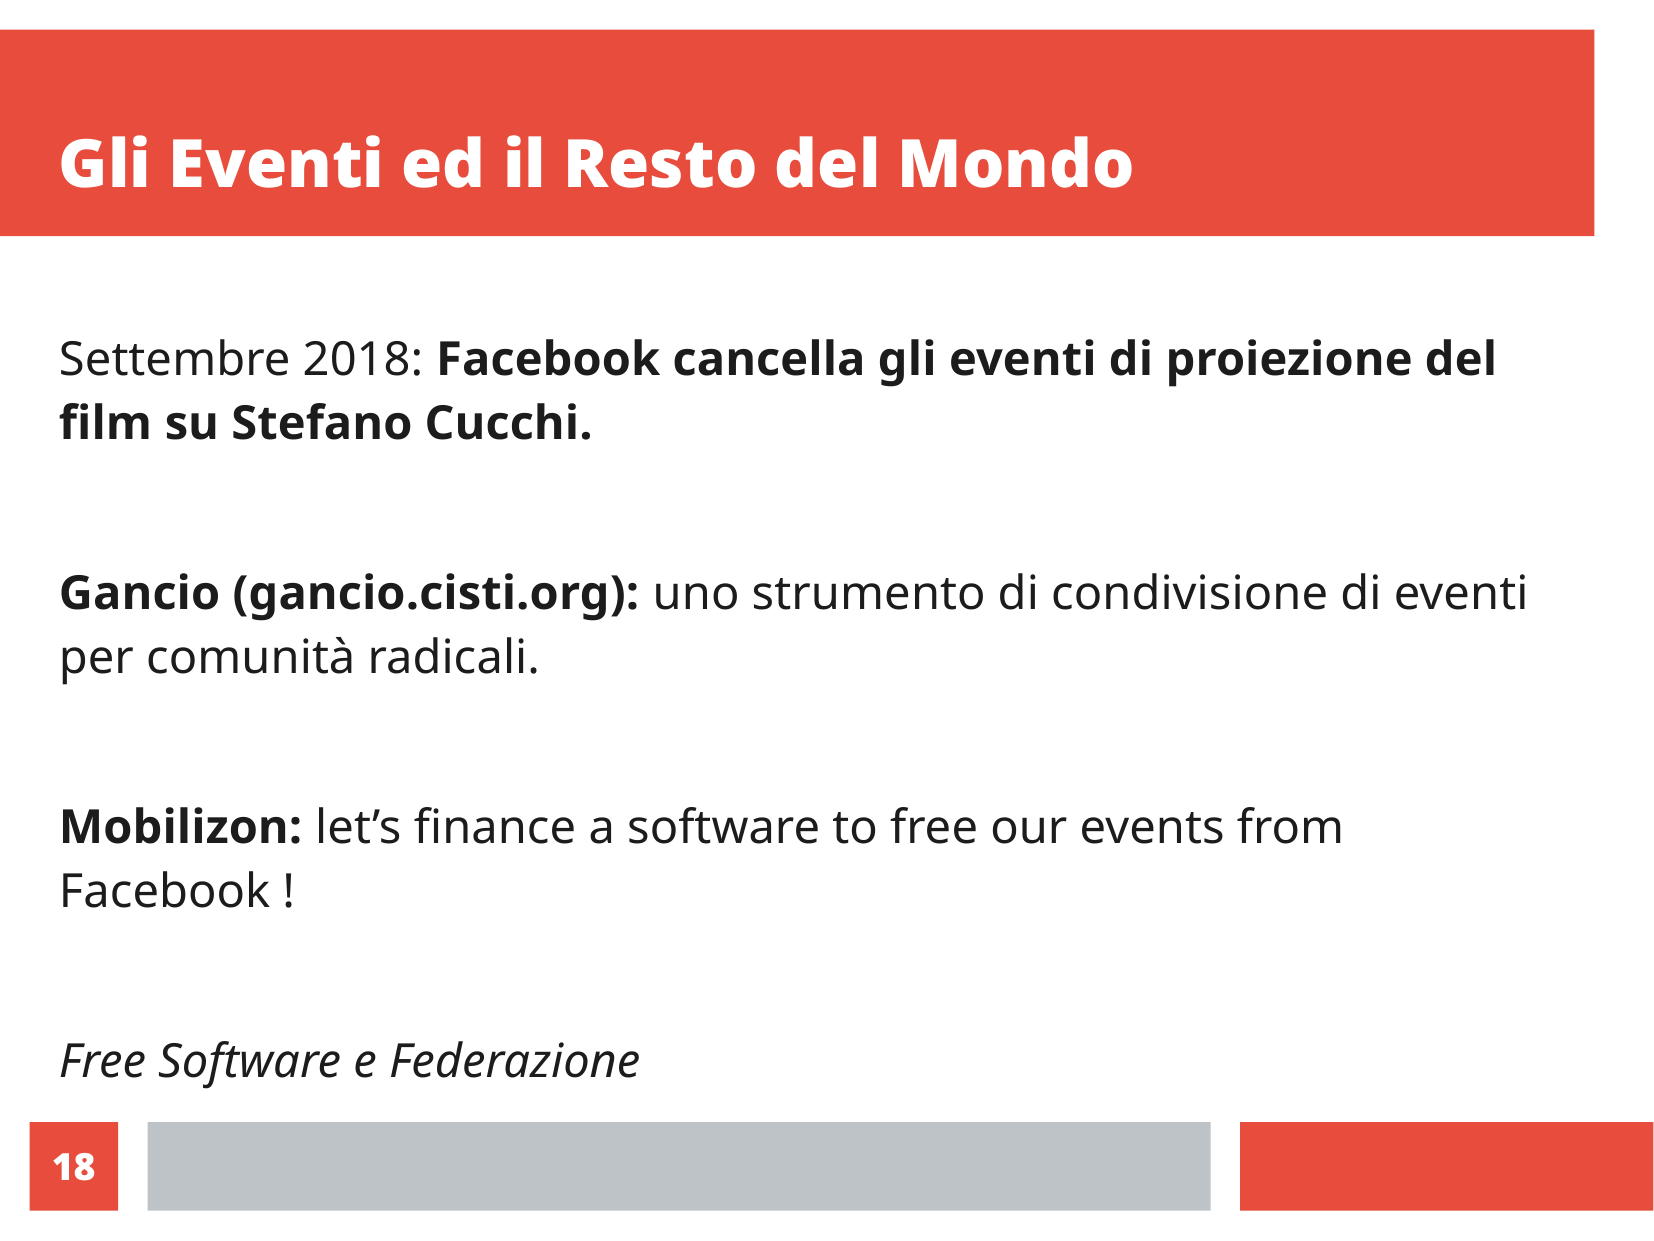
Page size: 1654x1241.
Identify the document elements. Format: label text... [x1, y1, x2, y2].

list Settembre 2018: Facebook cancella gli eventi di proiezione del film su Stefano Cucchi. Gancio (gancio.cisti.org): uno strumento di condivisione di eventi per comunità radicali. Mobilizon: let’s finance a software to free our events from Facebook ! Free Software e Federazione [59, 324, 1565, 1093]
title Gli Eventi ed il Resto del Mondo [59, 59, 1595, 207]
